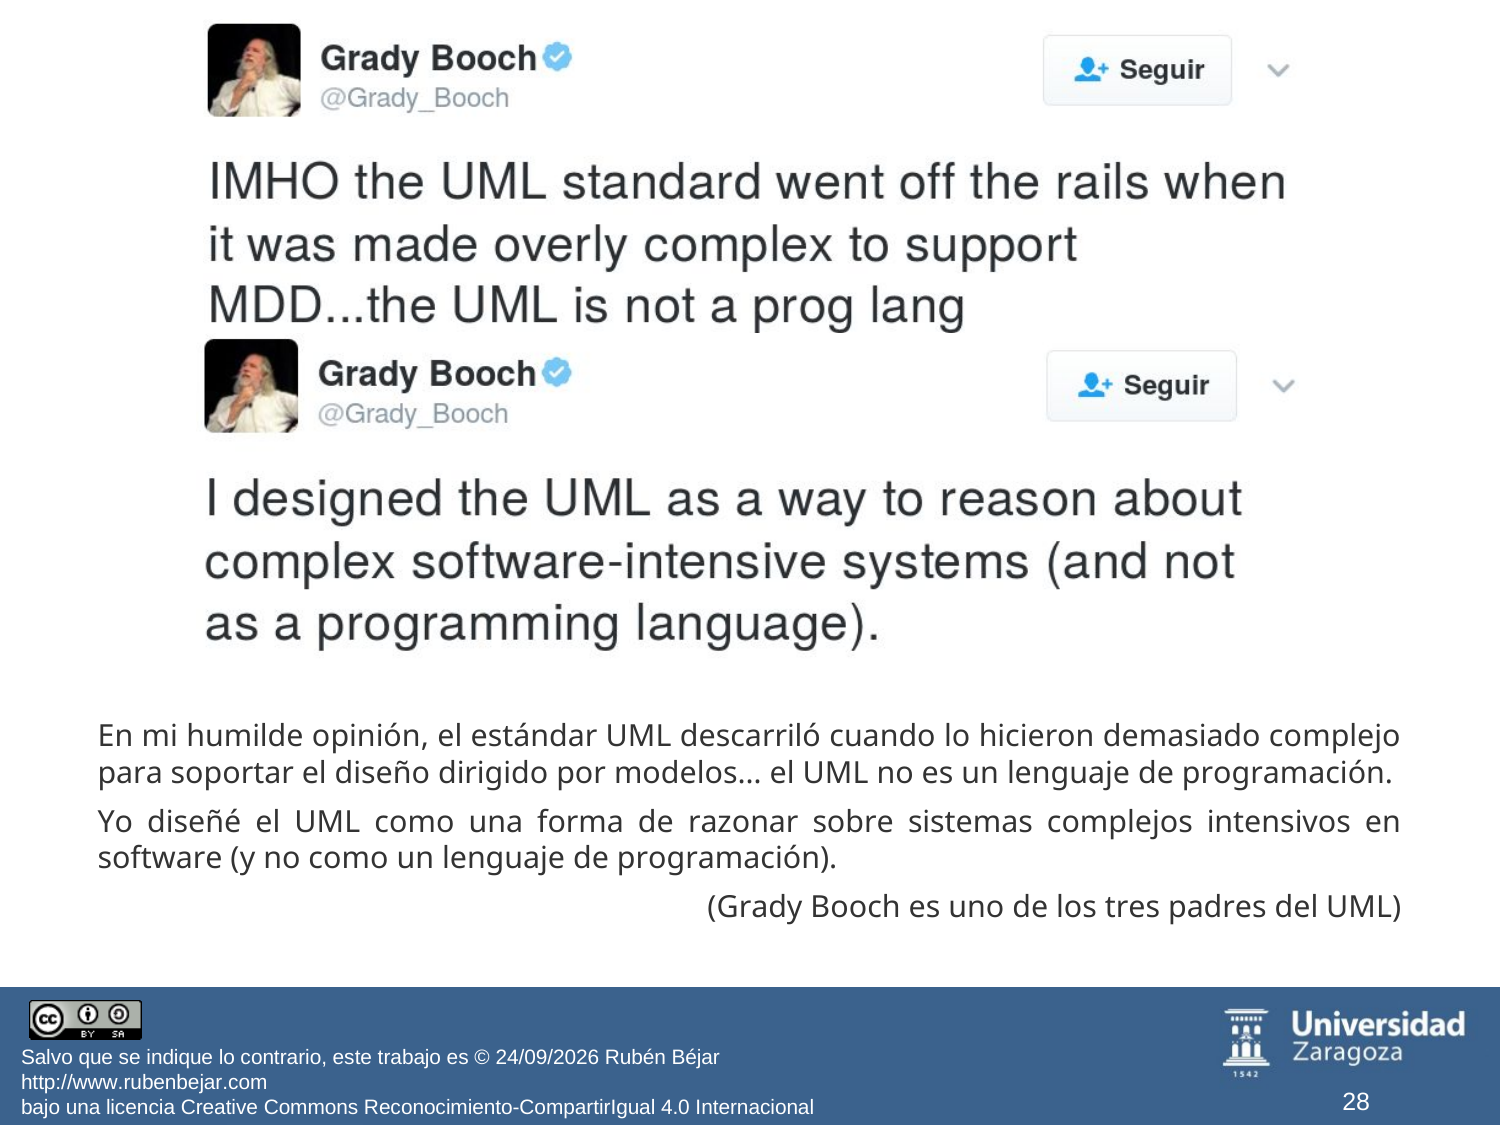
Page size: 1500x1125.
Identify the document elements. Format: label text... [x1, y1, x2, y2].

picture [0, 987, 1500, 1125]
picture [196, 19, 1300, 662]
list En mi humilde opinión, el estándar UML descarriló cuando lo hicieron demasiado complejo para soportar el diseño dirigido por modelos… el UML no es un lenguaje de programación. Yo diseñé el UML como una forma de razonar sobre sistemas complejos intensivos en software (y no como un lenguaje de programación). (Grady Booch es uno de los tres padres del UML) [82, 708, 1418, 969]
